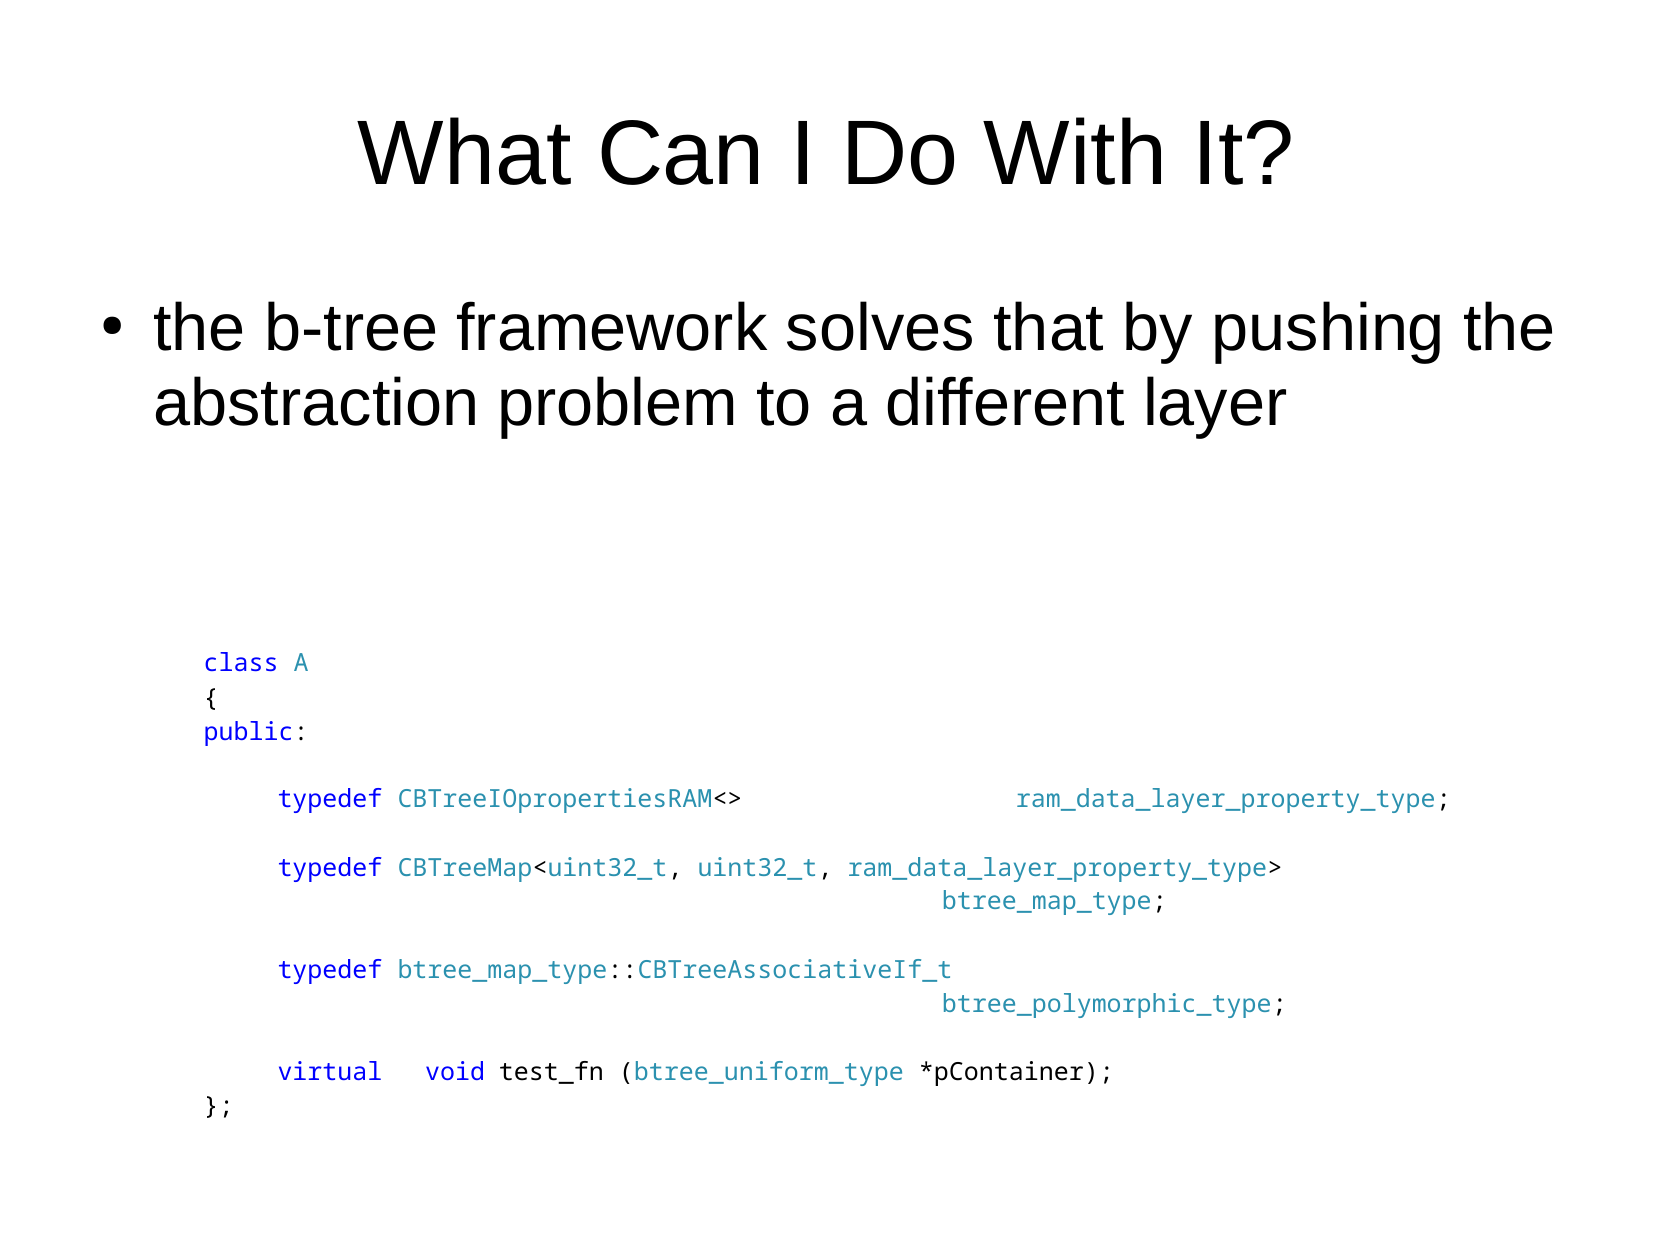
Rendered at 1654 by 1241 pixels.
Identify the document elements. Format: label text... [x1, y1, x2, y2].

title What Can I Do With It? [82, 49, 1571, 257]
list the b-tree framework solves that by pushing the abstraction problem to a different layer [82, 290, 1571, 1010]
text_box class A { public: typedef CBTreeIOpropertiesRAM<> ram_data_layer_property_type; typedef CBTreeMap<uint32_t, uint32_t, ram_data_layer_property_type> btree_map_type; typedef btree_map_type::CBTreeAssociativeIf_t btree_polymorphic_type; virtual void test_fn (btree_uniform_type *pContainer); }; [188, 637, 1512, 1062]
